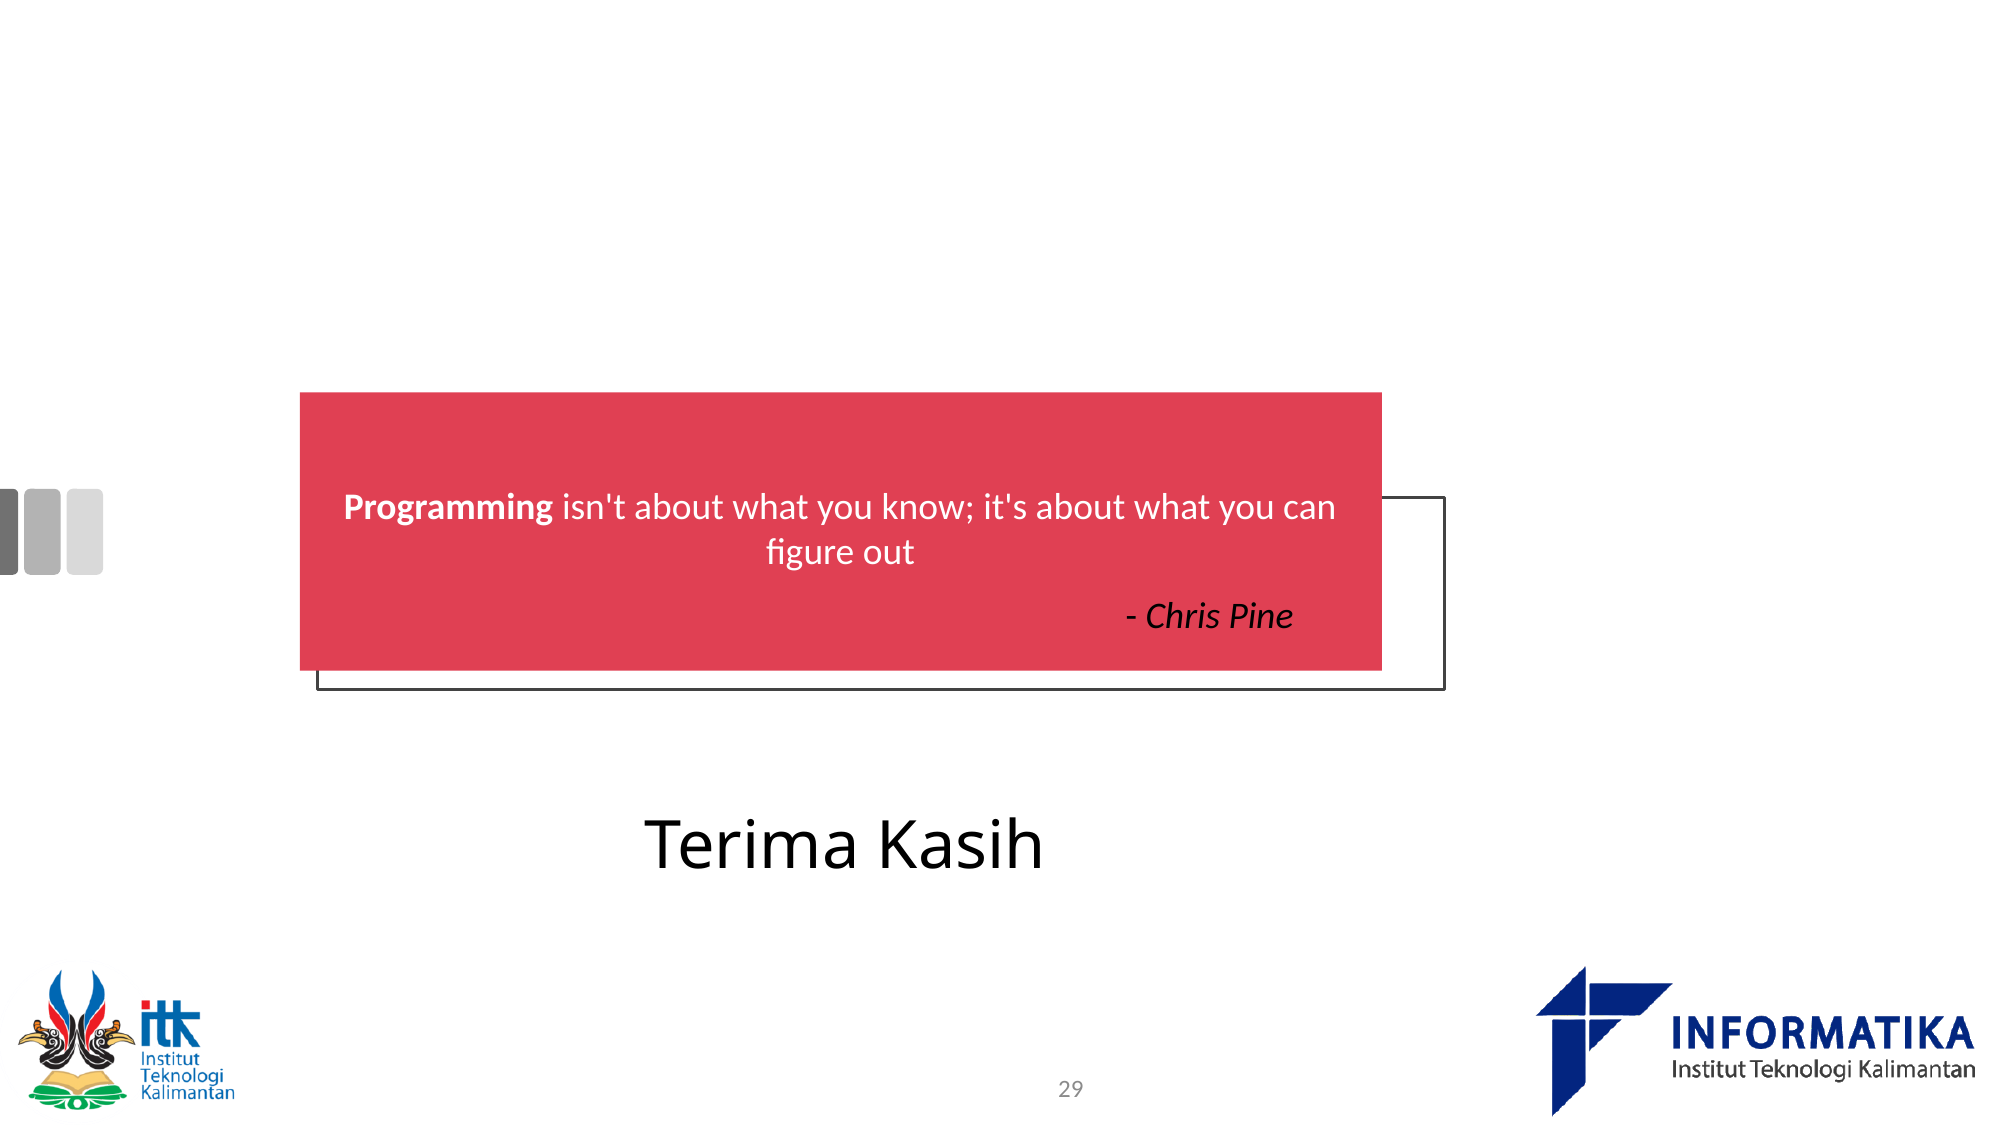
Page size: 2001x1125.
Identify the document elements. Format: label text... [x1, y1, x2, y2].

text_box Programming isn't about what you know; it's about what you can figure out [299, 416, 1382, 588]
text_box Terima Kasih [539, 740, 1152, 944]
text_box - Chris Pine [1037, 587, 1382, 651]
text_box [299, 588, 1382, 671]
picture [1534, 965, 1976, 1118]
text_box [299, 392, 1382, 416]
picture [0, 935, 253, 1125]
